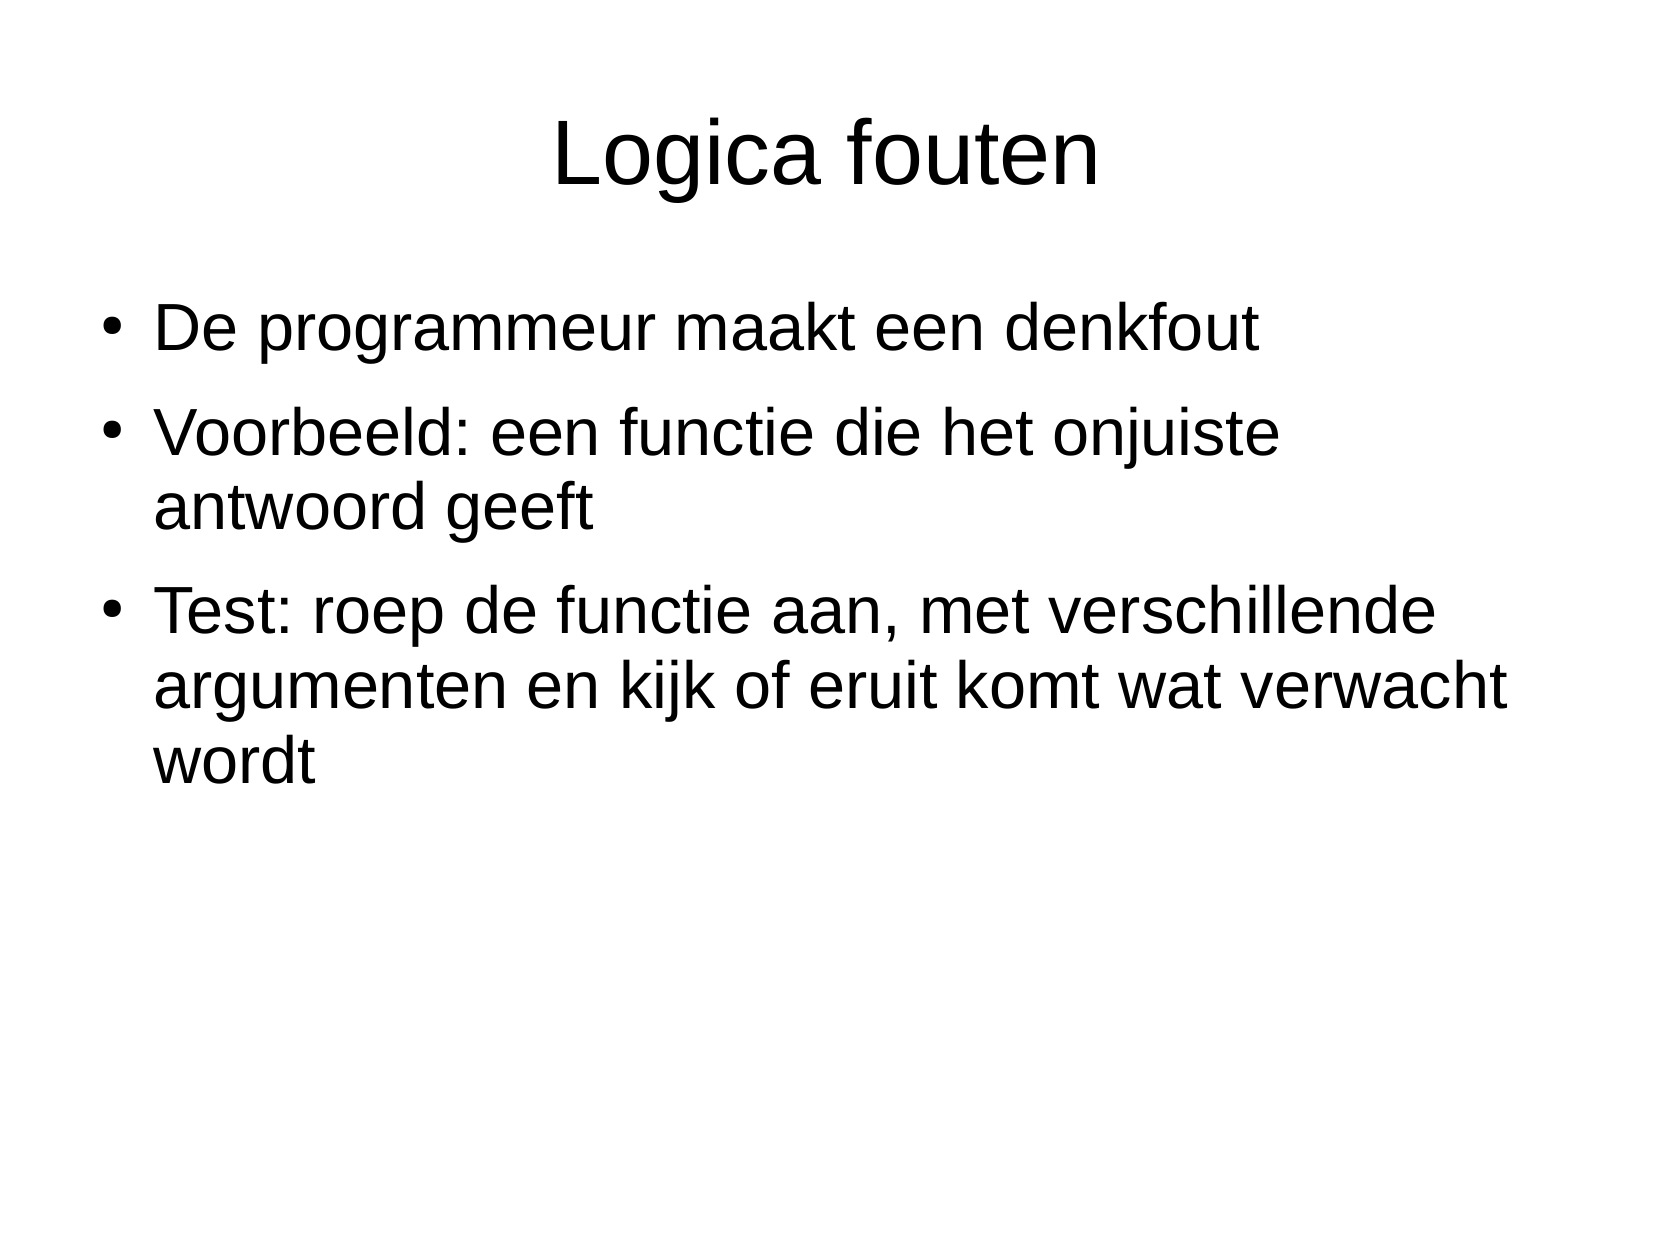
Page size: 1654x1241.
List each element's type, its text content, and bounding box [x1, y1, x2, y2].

list De programmeur maakt een denkfout Voorbeeld: een functie die het onjuiste antwoord geeft Test: roep de functie aan, met verschillende argumenten en kijk of eruit komt wat verwacht wordt [82, 290, 1571, 1010]
title Logica fouten [82, 49, 1571, 257]
